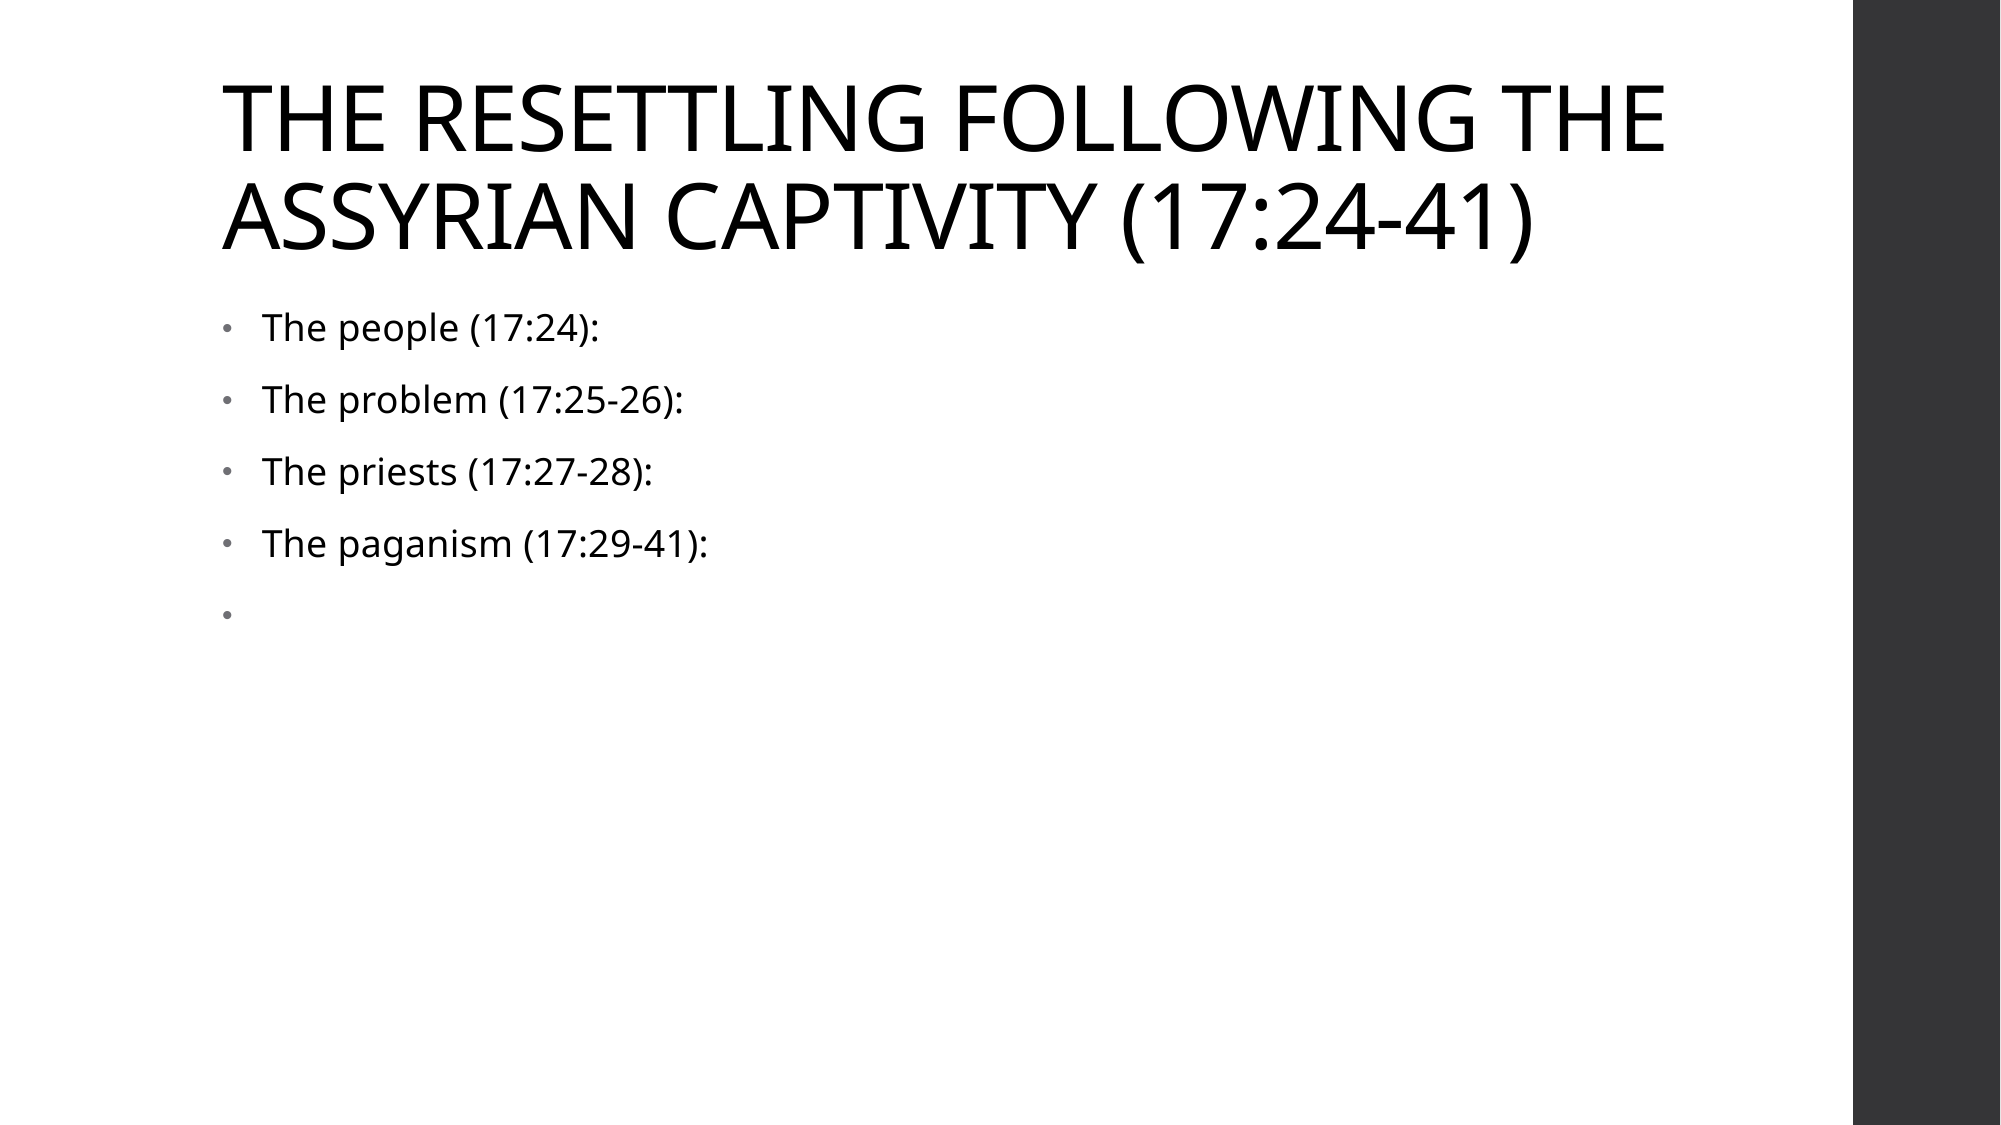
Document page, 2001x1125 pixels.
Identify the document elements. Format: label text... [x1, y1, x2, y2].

list The people (17:24): The problem (17:25-26): The priests (17:27-28): The paganism (17:29-41): [206, 299, 1617, 1014]
title THE RESETTLING FOLLOWING THE ASSYRIAN CAPTIVITY (17:24-41) [206, 60, 1797, 278]
